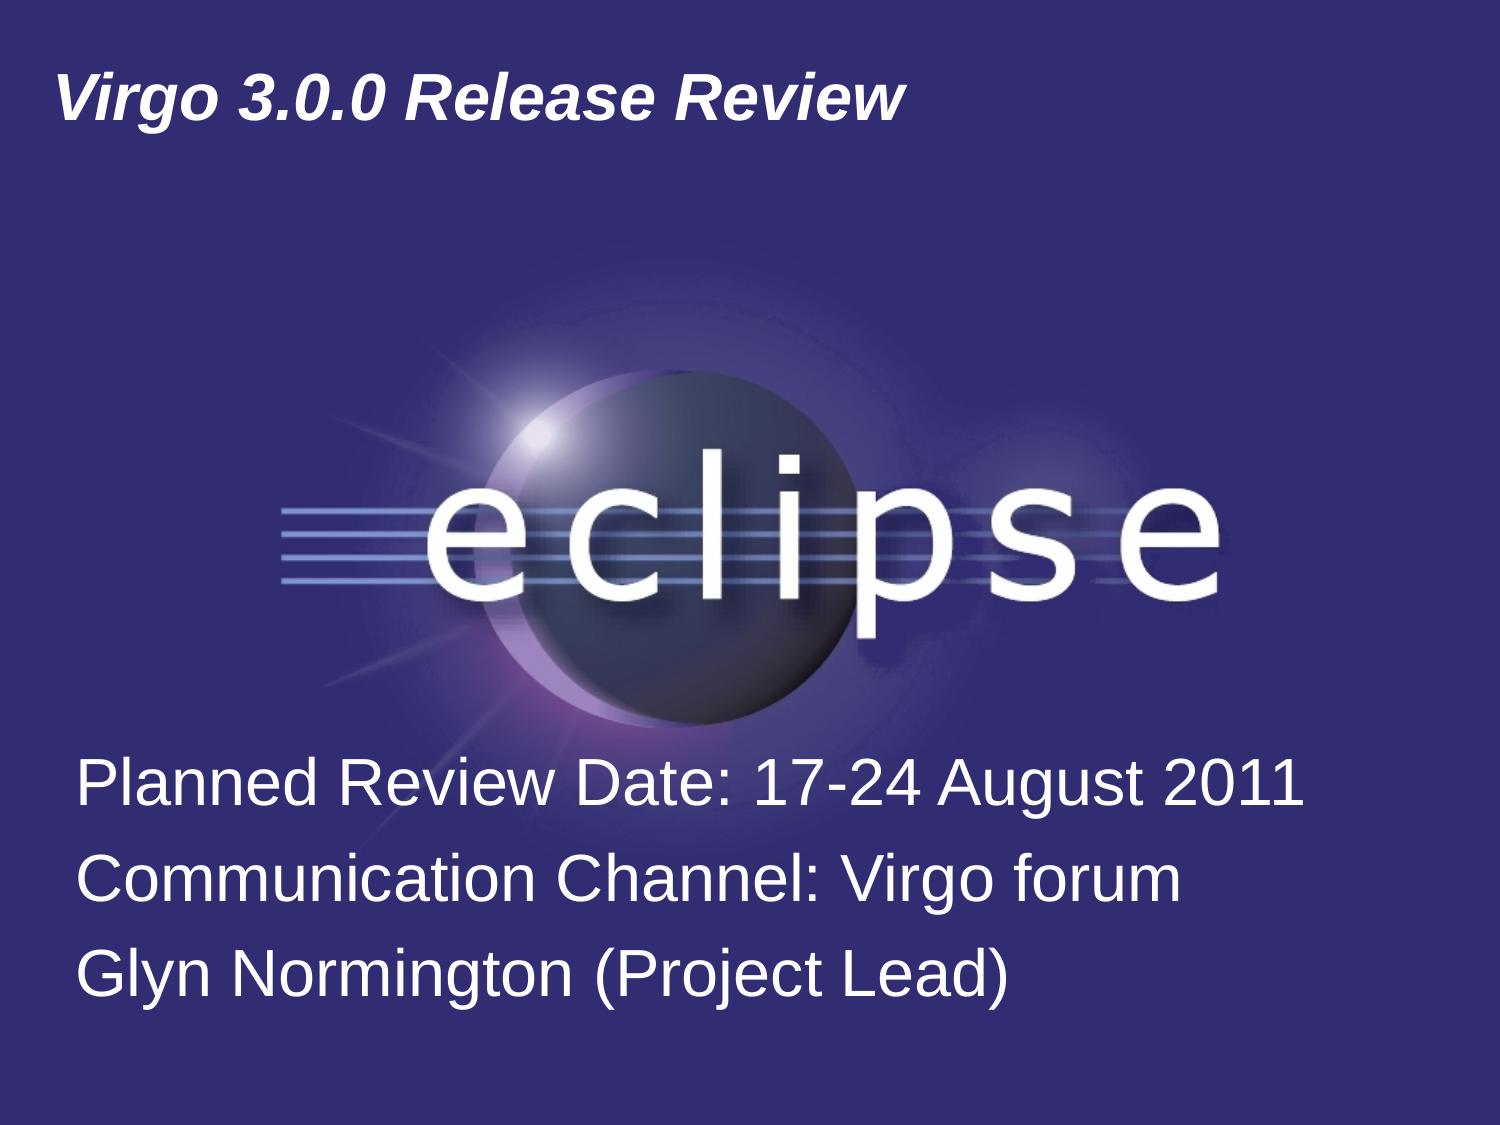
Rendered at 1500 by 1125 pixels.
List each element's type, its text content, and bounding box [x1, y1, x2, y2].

subtitle Planned Review Date: 17-24 August 2011 Communication Channel: Virgo forum Glyn Normington (Project Lead) [75, 745, 1425, 1011]
title Virgo 3.0.0 Release Review [37, 58, 1417, 316]
picture [0, 0, 1500, 1125]
